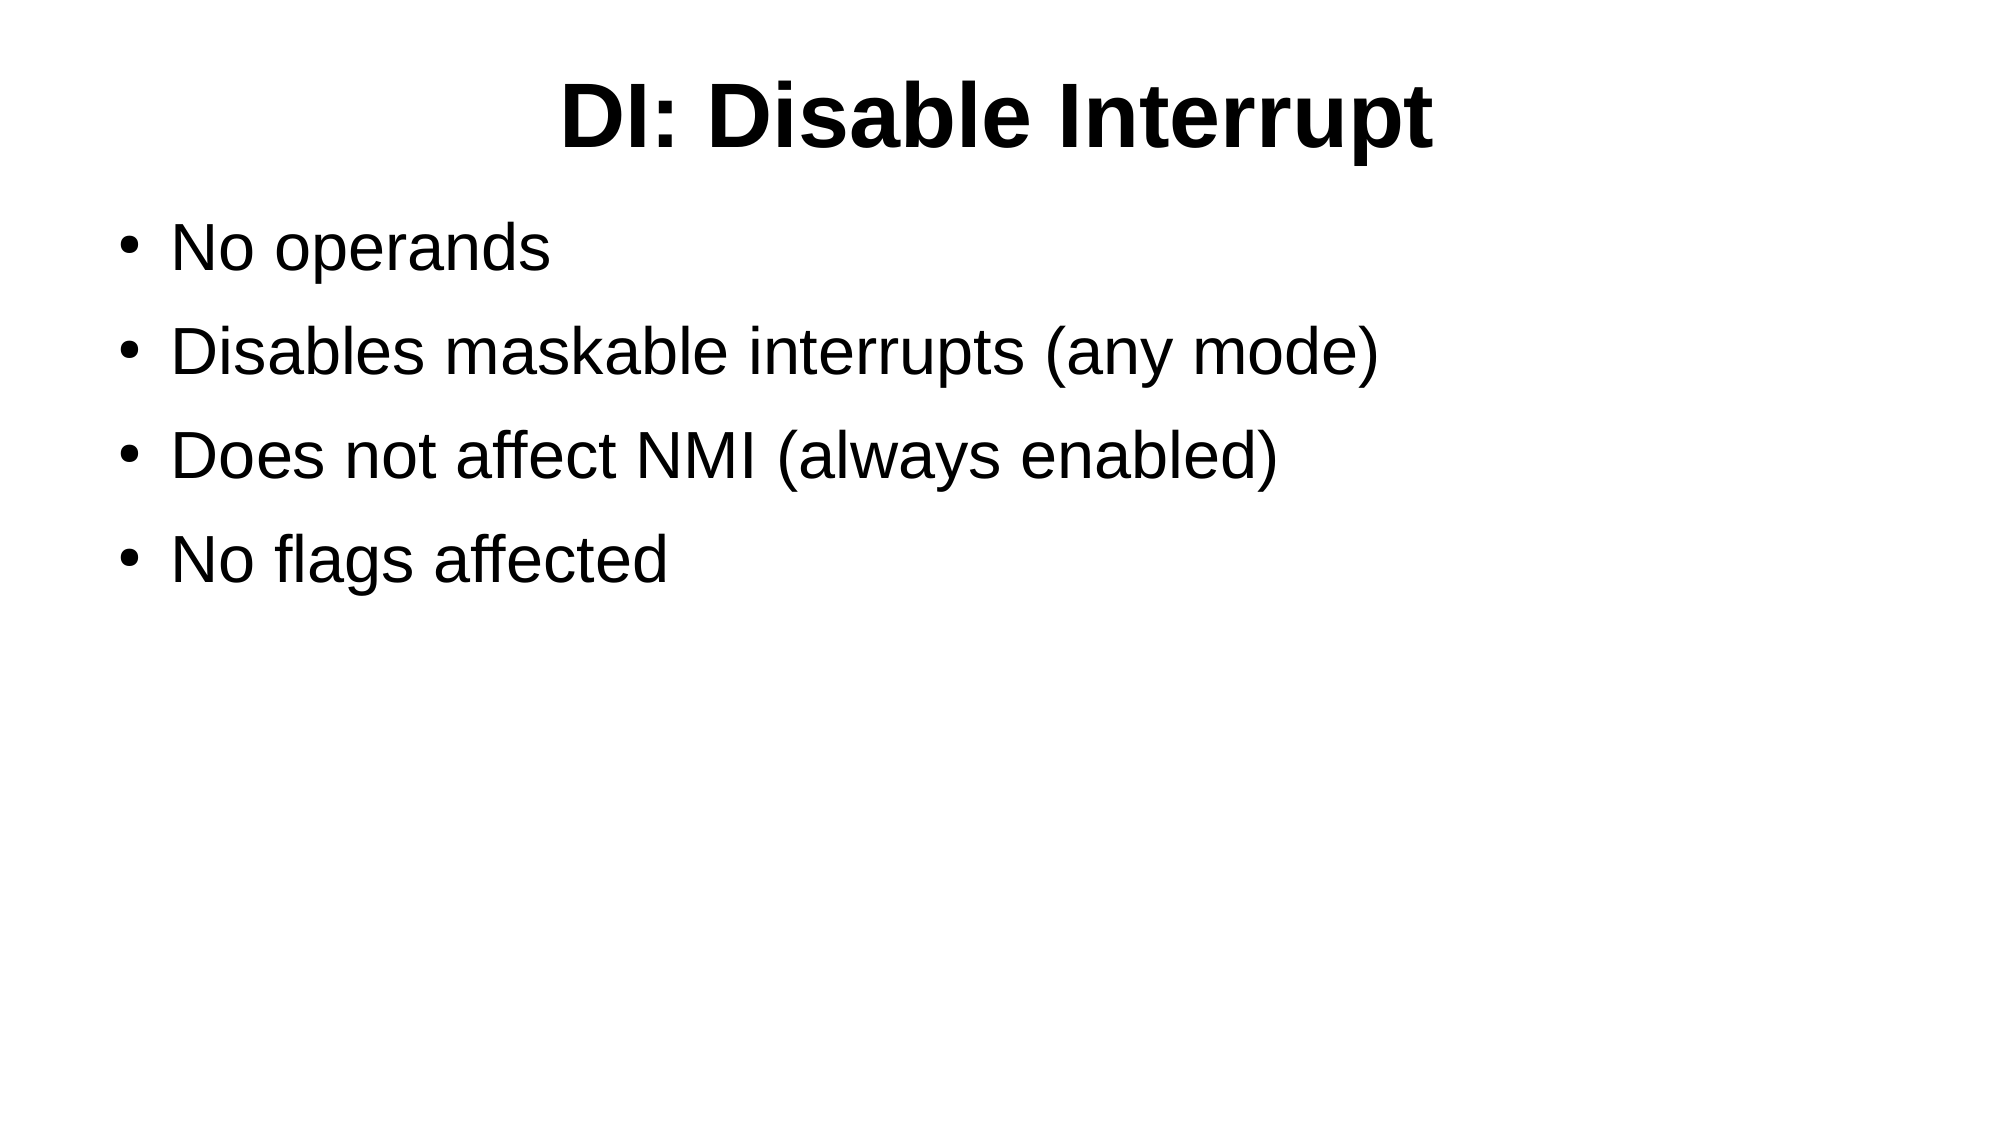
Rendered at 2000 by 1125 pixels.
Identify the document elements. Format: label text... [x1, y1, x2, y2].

title DI: Disable Interrupt [90, 6, 1906, 225]
list No operands Disables maskable interrupts (any mode) Does not affect NMI (always enabled) No flags affected [99, 209, 1921, 1036]
